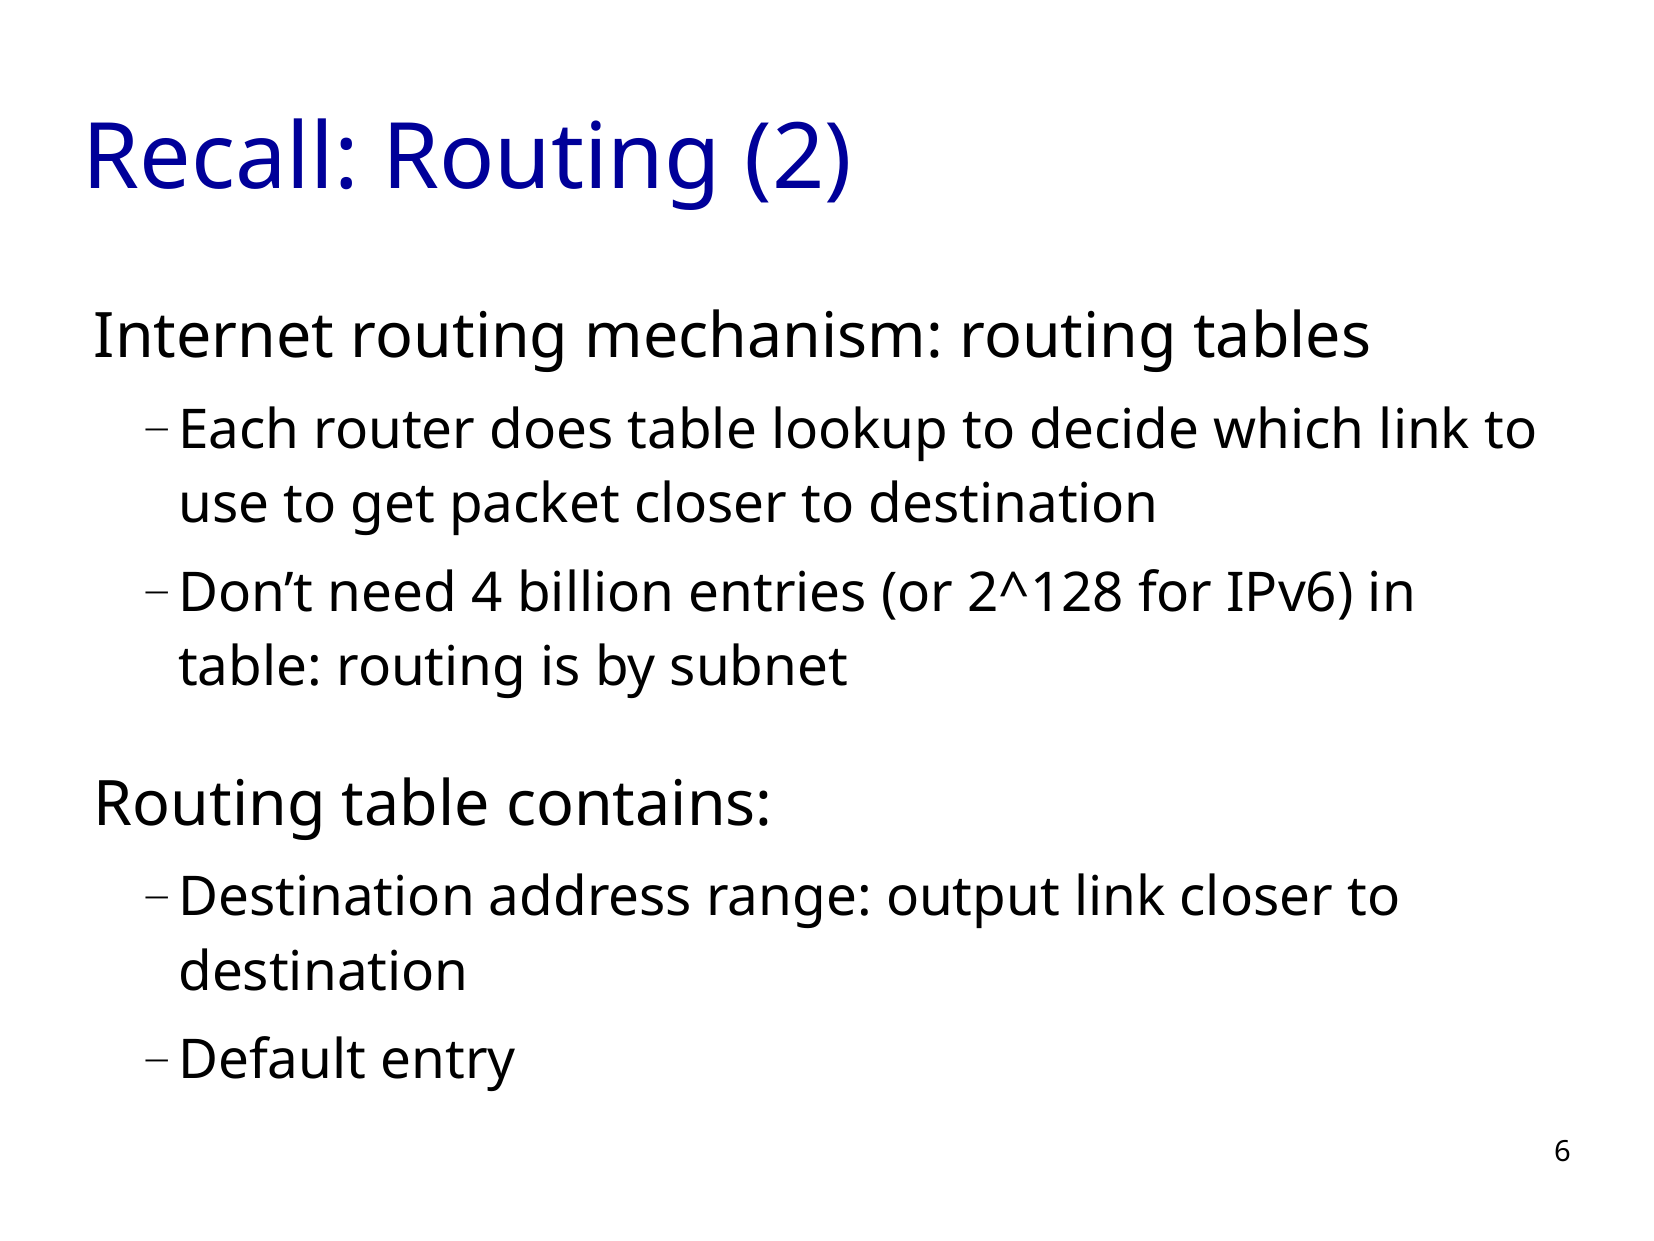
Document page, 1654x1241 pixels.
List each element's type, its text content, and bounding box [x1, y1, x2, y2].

list Internet routing mechanism: routing tables Each router does table lookup to decide which link to use to get packet closer to destination Don’t need 4 billion entries (or 2^128 for IPv6) in table: routing is by subnet Routing table contains: Destination address range: output link closer to destination Default entry [60, 290, 1571, 1096]
title Recall: Routing (2) [82, 49, 1571, 257]
